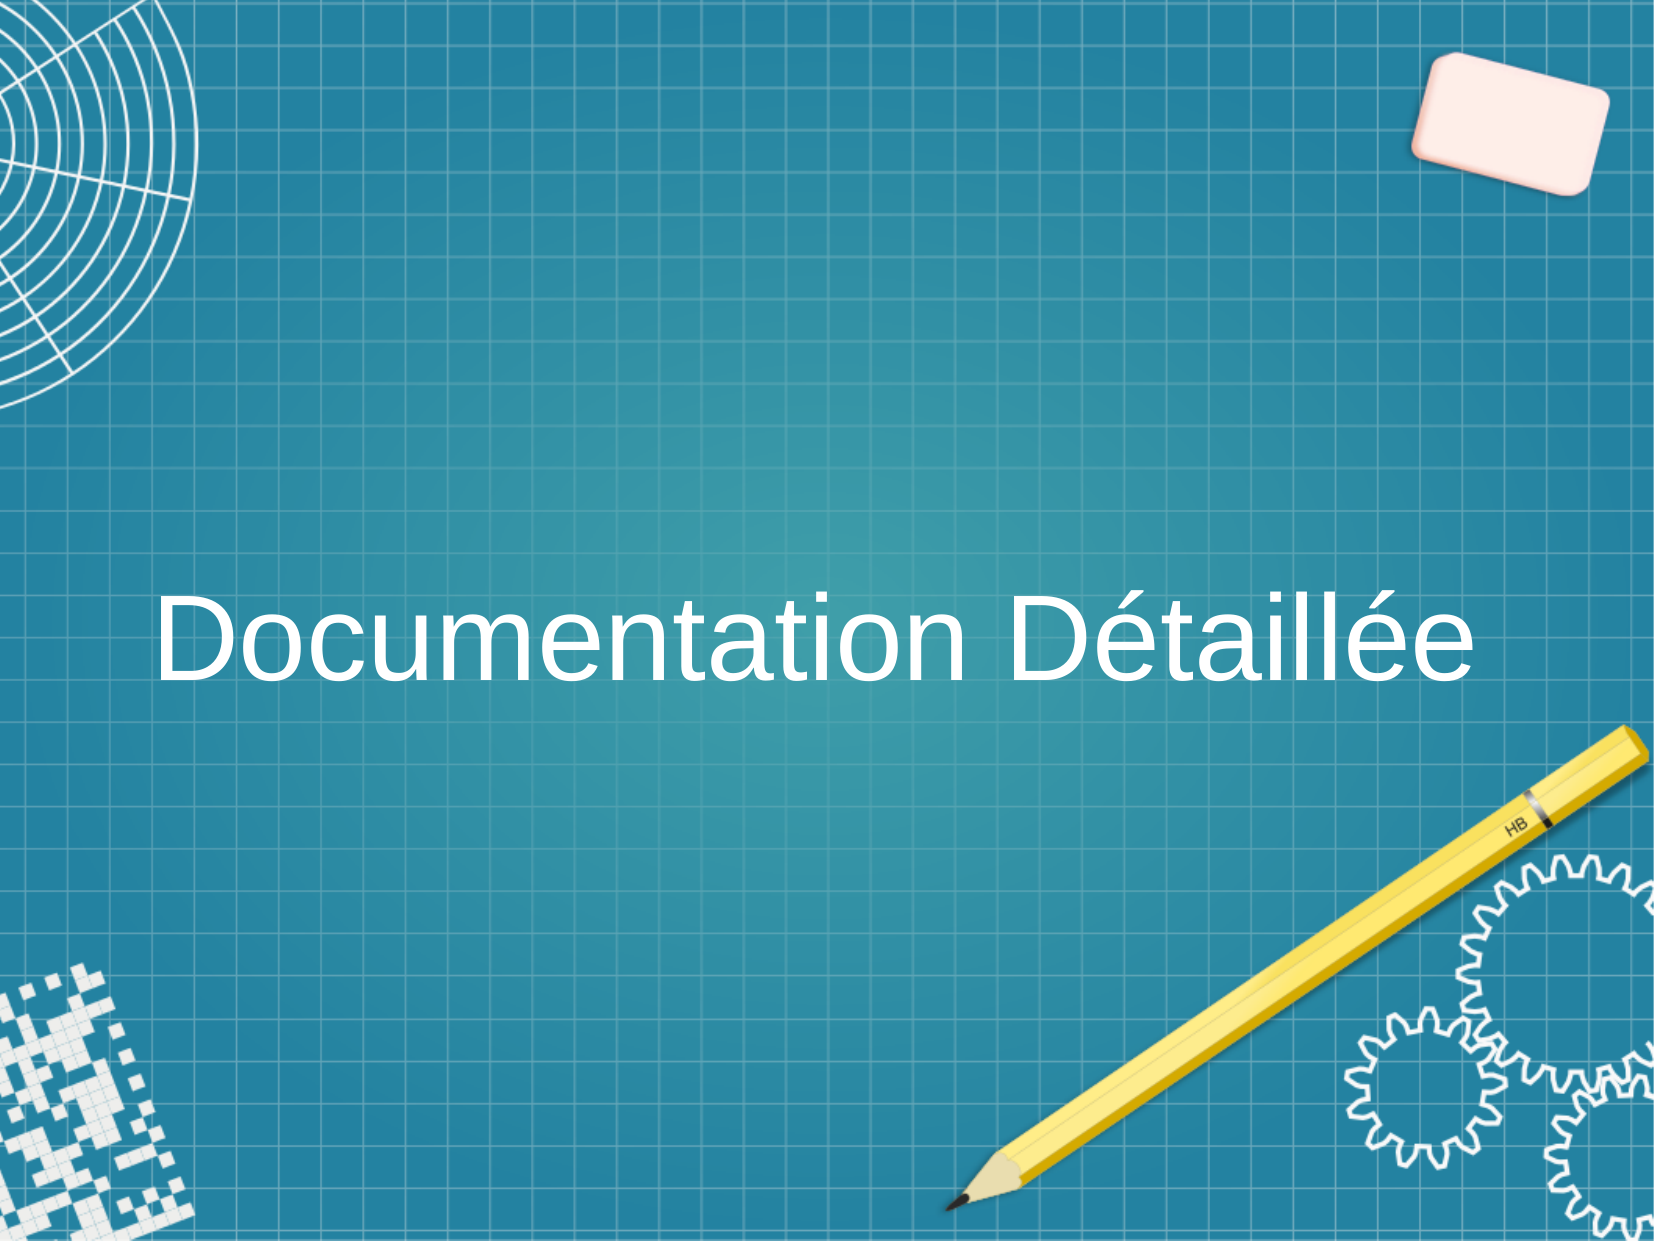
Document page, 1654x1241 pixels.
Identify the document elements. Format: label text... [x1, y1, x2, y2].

title Documentation Détaillée [70, 496, 1560, 780]
picture [0, 0, 1654, 1241]
